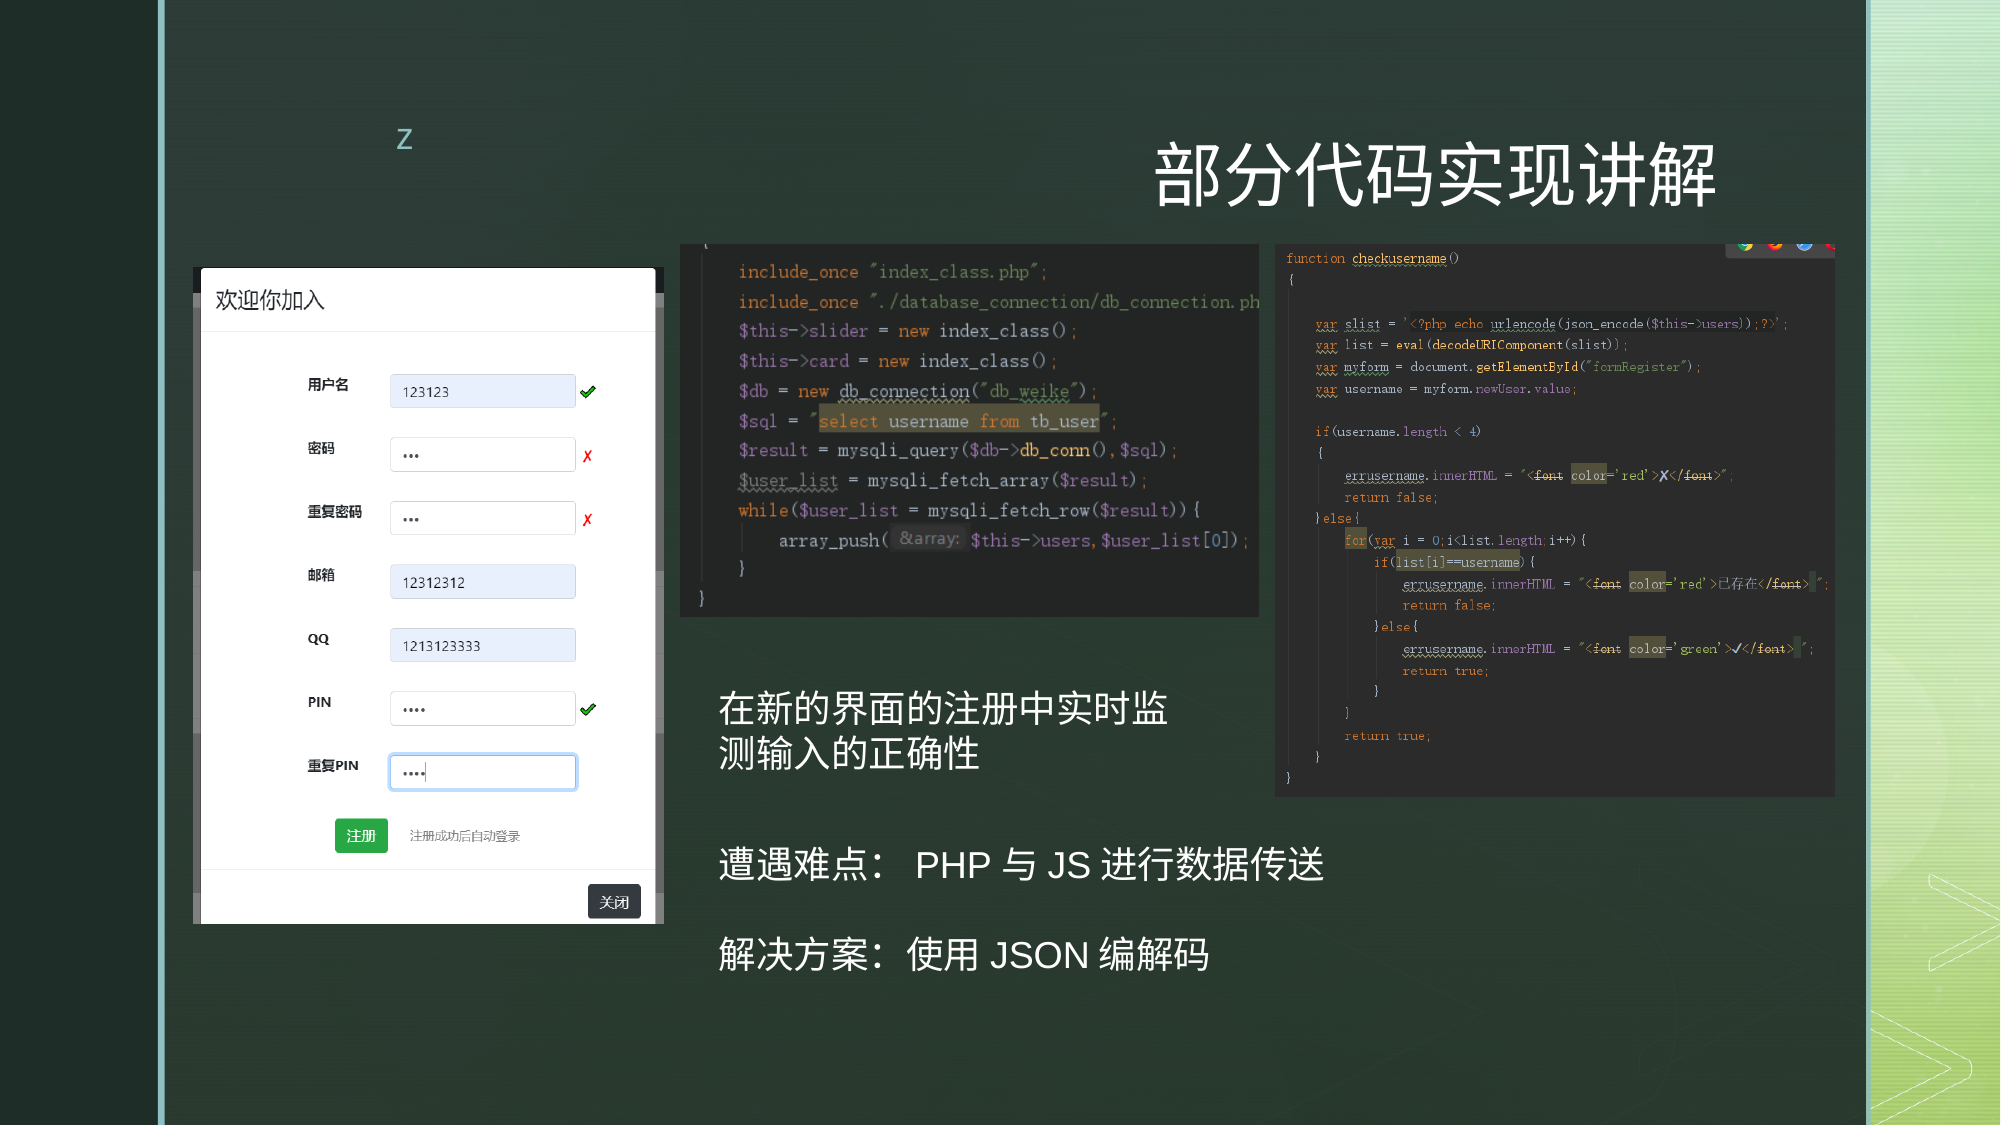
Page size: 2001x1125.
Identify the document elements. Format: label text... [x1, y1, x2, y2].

text_box 遭遇难点：PHP与JS进行数据传送 [703, 834, 1416, 894]
text_box 在新的界面的注册中实时监测输入的正确性 [703, 677, 1207, 783]
picture [1871, 0, 2001, 1125]
title 部分代码实现讲解 [428, 132, 1734, 310]
picture [193, 267, 664, 924]
text_box 解决方案：使用JSON编解码 [703, 923, 1370, 983]
picture [1275, 244, 1835, 797]
picture [680, 244, 1259, 617]
